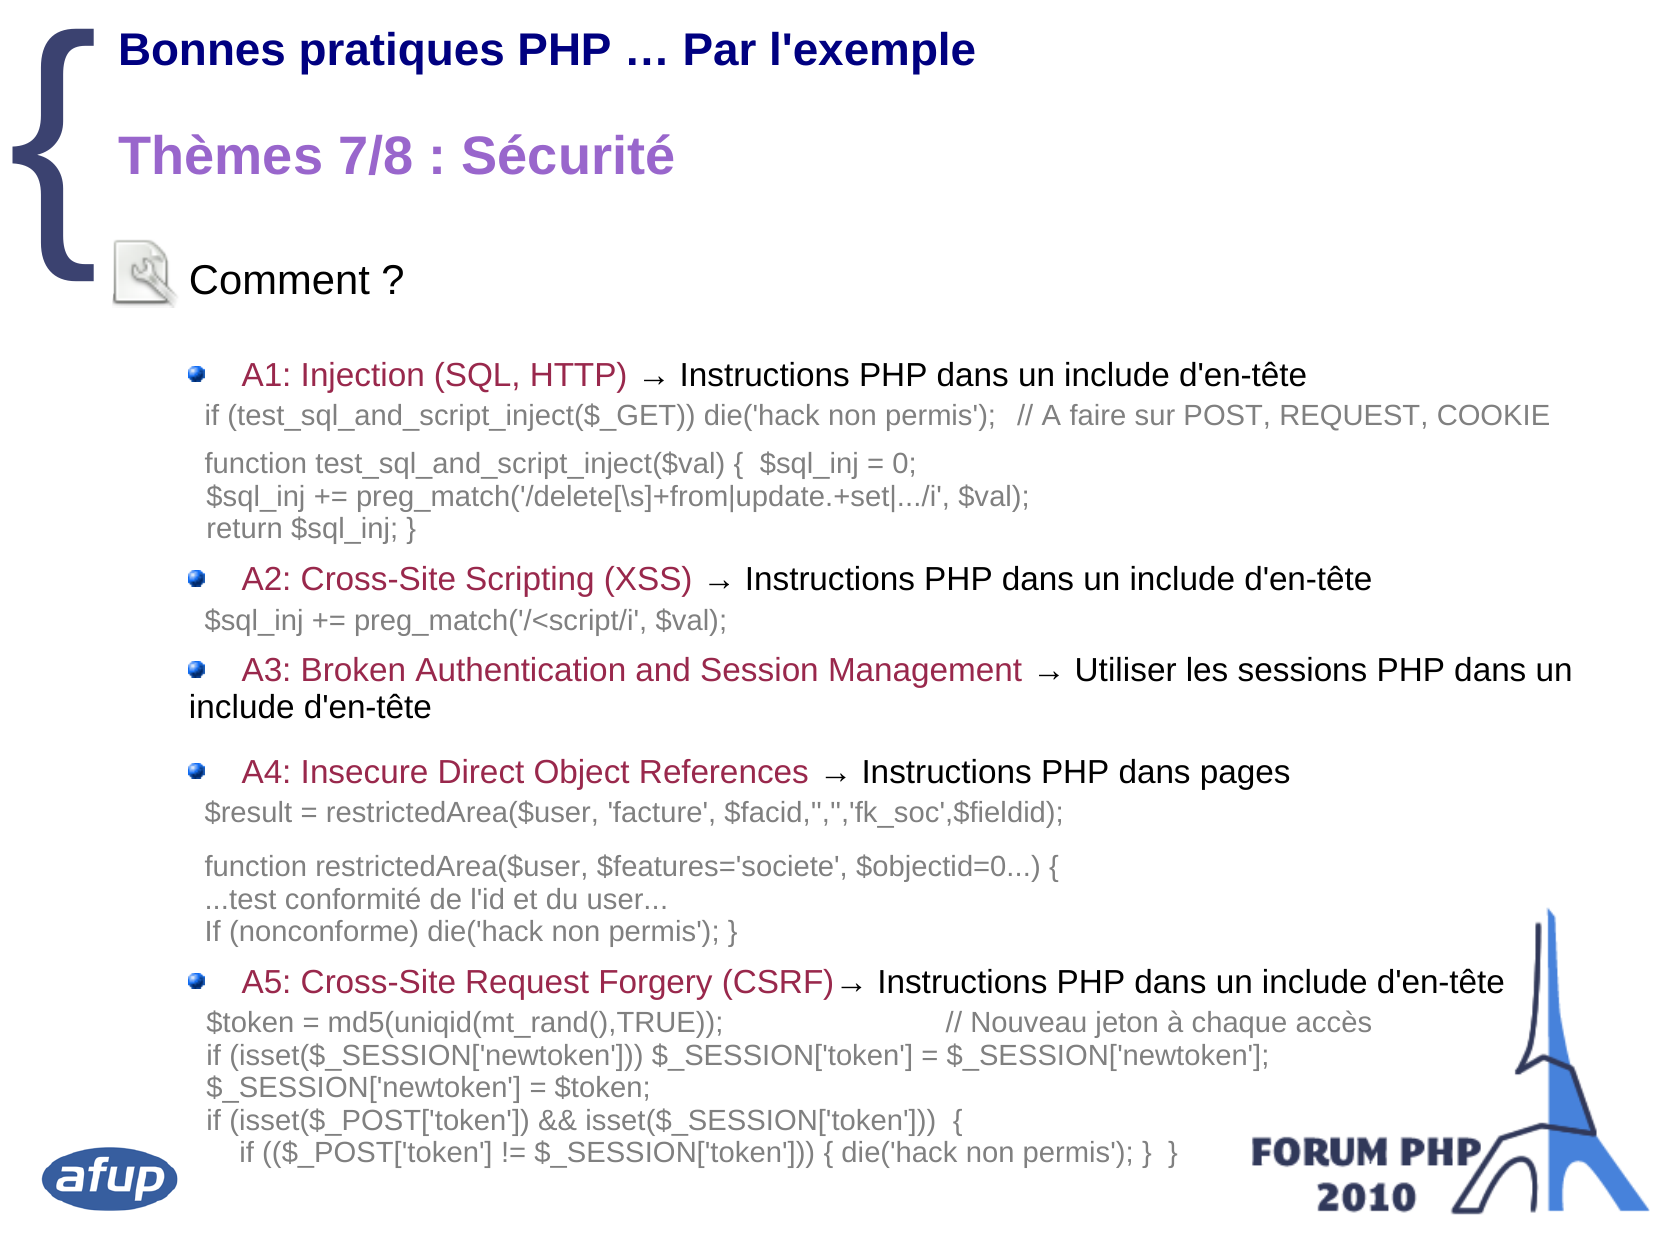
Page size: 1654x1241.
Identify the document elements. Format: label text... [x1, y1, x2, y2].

title Bonnes pratiques PHP … Par l'exemple Thèmes 7/8 : Sécurité [118, 9, 1625, 202]
picture [112, 236, 184, 308]
picture [41, 1146, 178, 1211]
subtitle Comment ? [188, 206, 1624, 355]
picture [1240, 872, 1650, 1241]
text_box A1: Injection (SQL, HTTP) → Instructions PHP dans un include d'en-tête if (test_sql_and_script_inject($_GET)) die('hack non permis'); // A faire sur POST, REQUEST, COOKIE function test_sql_and_script_inject($val) { $sql_inj = 0; $sql_inj += preg_match('/delete[\s]+from|update.+set|.../i', $val); return $sql_inj; } A2: Cross-Site Scripting (XSS) → Instructions PHP dans un include d'en-tête $sql_inj += preg_match('/<script/i', $val); A3: Broken Authentication and Session Management → Utiliser les sessions PHP dans un include d'en-tête A4: Insecure Direct Object References → Instructions PHP dans pages $result = restrictedArea($user, 'facture', $facid,'','','fk_soc',$fieldid); function restrictedArea($user, $features='societe', $objectid=0...) { ...test conformité de l'id et du user... If (nonconforme) die('hack non permis'); } A5: Cross-Site Request Forgery (CSRF)→ Instructions PHP dans un include d'en-tête $token = md5(uniqid(mt_rand(),TRUE)); // Nouveau jeton à chaque accès if (isset($_SESSION['newtoken'])) $_SESSION['token'] = $_SESSION['newtoken']; $_SESSION['newtoken'] = $token; if (isset($_POST['token']) && isset($_SESSION['token'])) { if (($_POST['token'] != $_SESSION['token'])) { die('hack non permis'); } } [188, 356, 1577, 1202]
